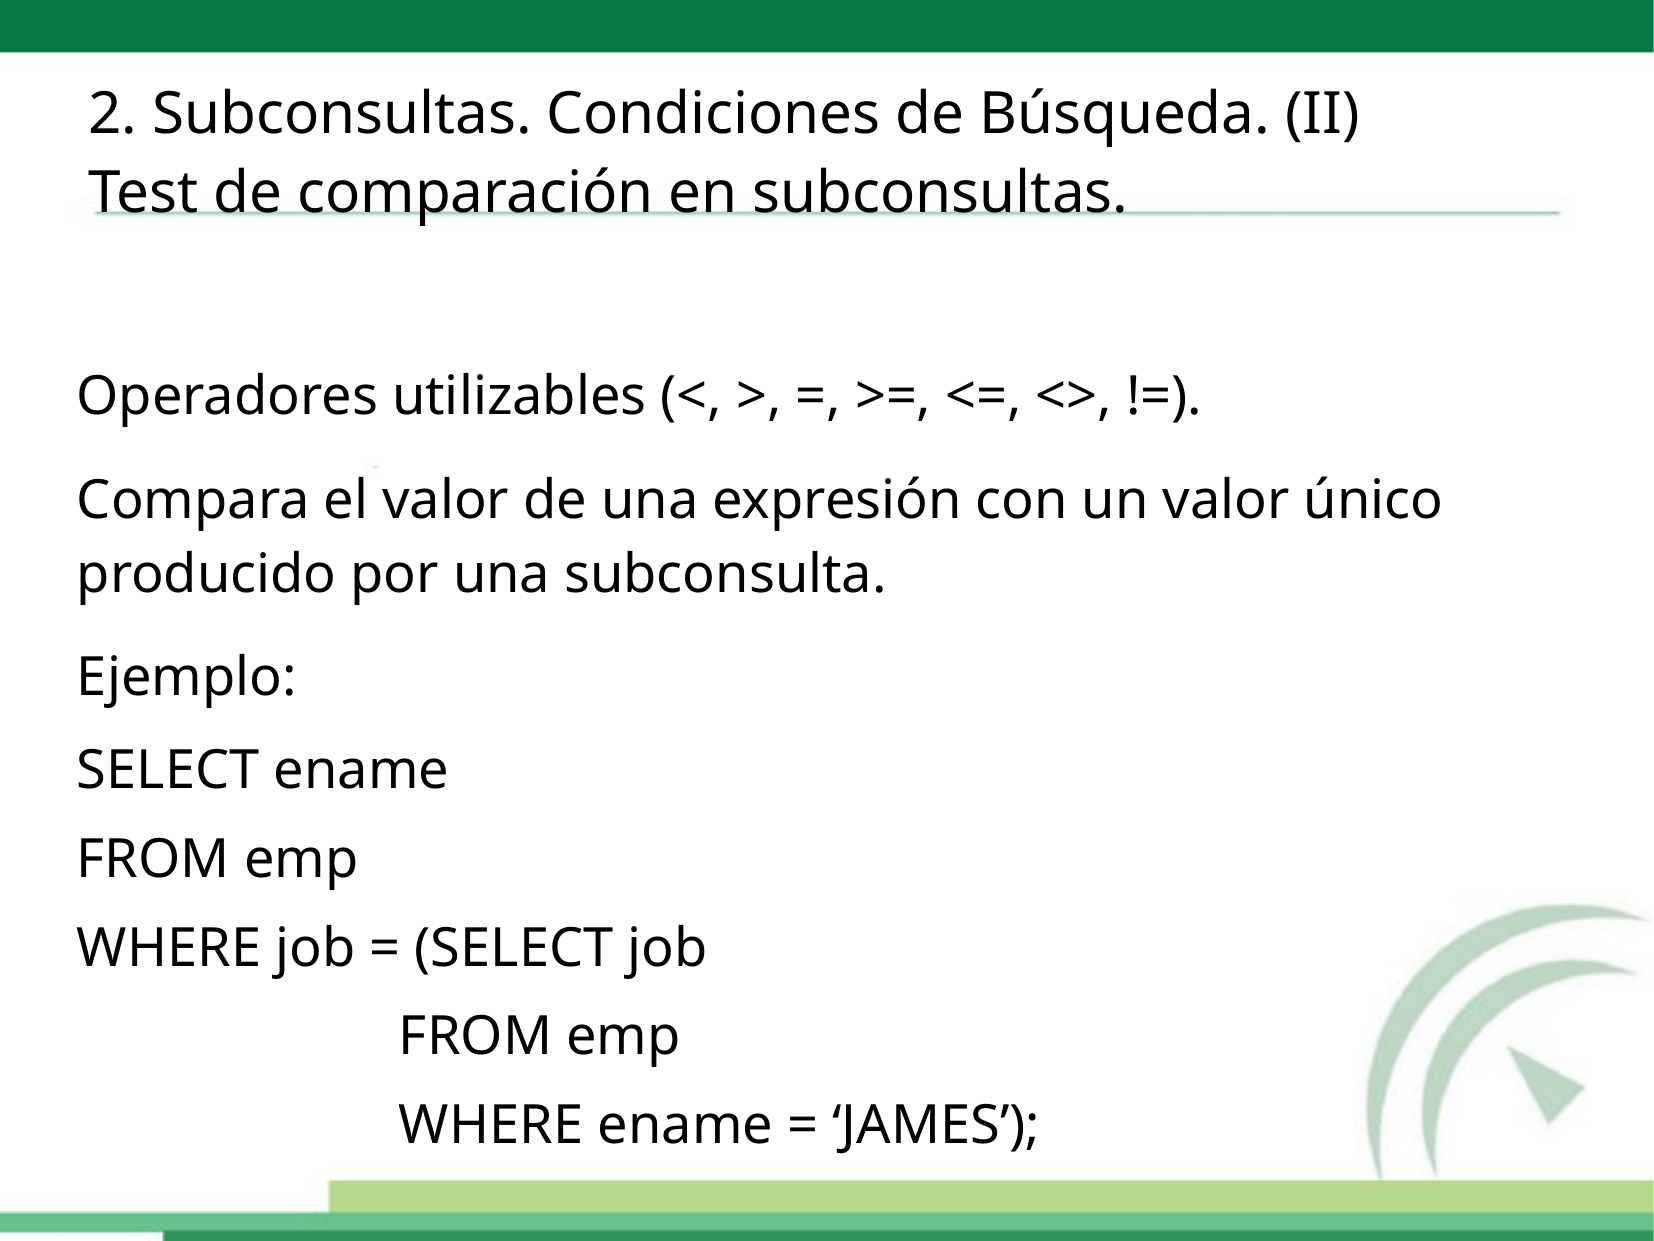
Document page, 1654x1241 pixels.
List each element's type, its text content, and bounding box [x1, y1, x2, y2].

list Operadores utilizables (<, >, =, >=, <=, <>, !=). Compara el valor de una expresión con un valor único producido por una subconsulta. Ejemplo: SELECT ename FROM emp WHERE job = (SELECT job FROM emp WHERE ename = ‘JAMES’); [76, 248, 1565, 1056]
title 2. Subconsultas. Condiciones de Búsqueda. (II) Test de comparación en subconsultas. [88, 46, 1577, 254]
picture [0, 0, 1654, 1241]
